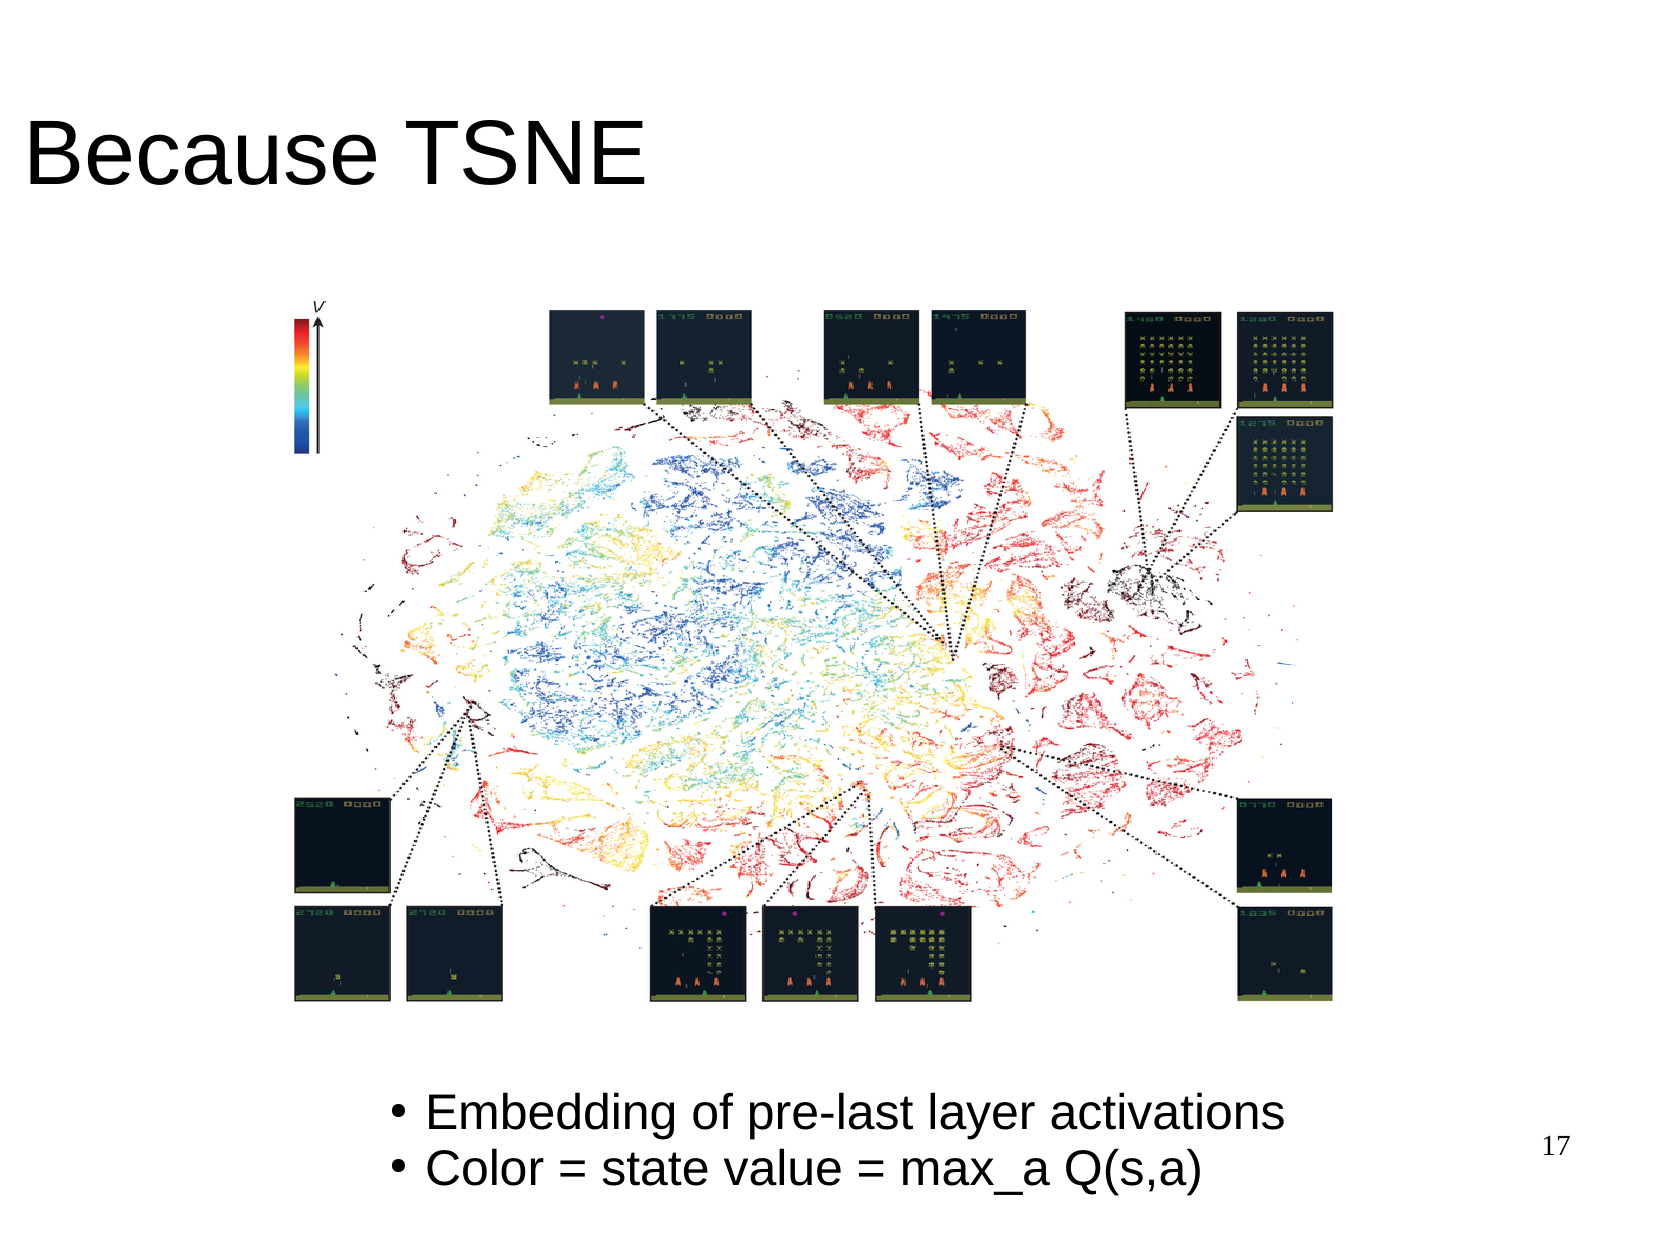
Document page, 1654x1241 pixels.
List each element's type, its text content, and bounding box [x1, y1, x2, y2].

picture [255, 301, 1375, 1009]
title Because TSNE [23, 49, 1512, 257]
text_box Embedding of pre-last layer activations Color = state value = max_a Q(s,a) [339, 1076, 1471, 1205]
